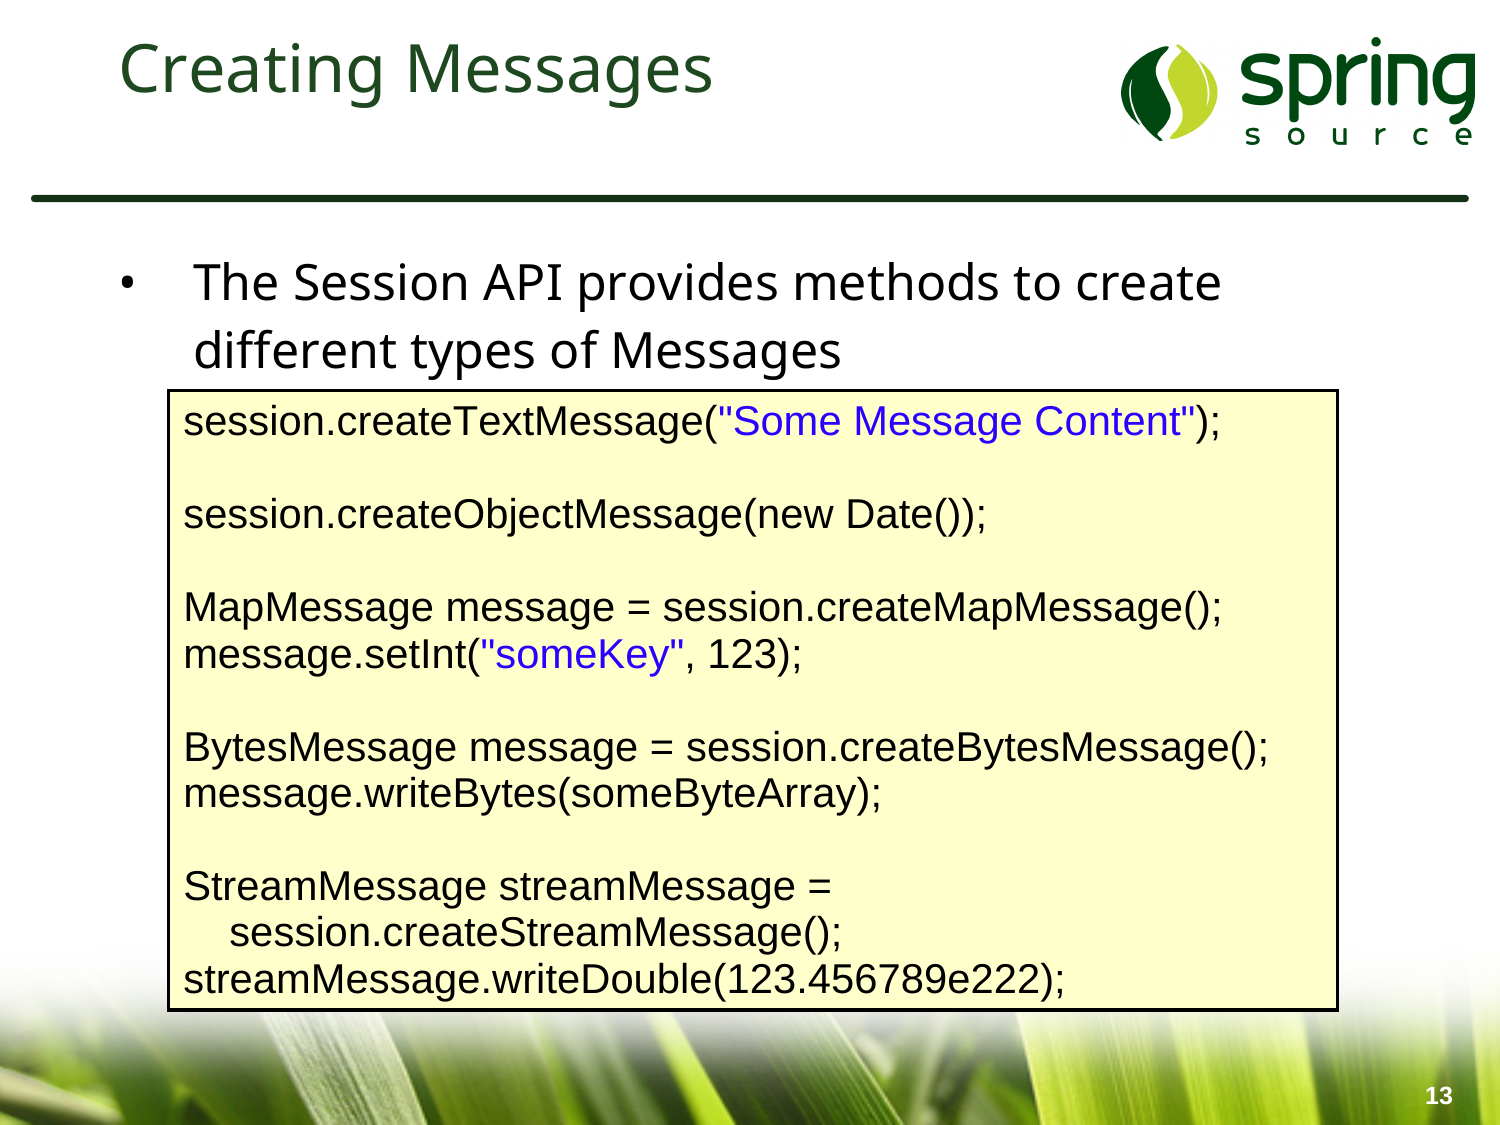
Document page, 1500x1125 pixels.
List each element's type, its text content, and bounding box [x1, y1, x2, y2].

list The Session API provides methods to create different types of Messages [103, 239, 1394, 903]
text_box session.createTextMessage("Some Message Content"); session.createObjectMessage(new Date()); MapMessage message = session.createMapMessage(); message.setInt("someKey", 123); BytesMessage message = session.createBytesMessage(); message.writeBytes(someByteArray); StreamMessage streamMessage = session.createStreamMessage(); streamMessage.writeDouble(123.456789e222); [168, 390, 1338, 1010]
picture [0, 944, 1500, 1125]
title Creating Messages [103, 14, 1136, 177]
picture [1136, 37, 1475, 145]
